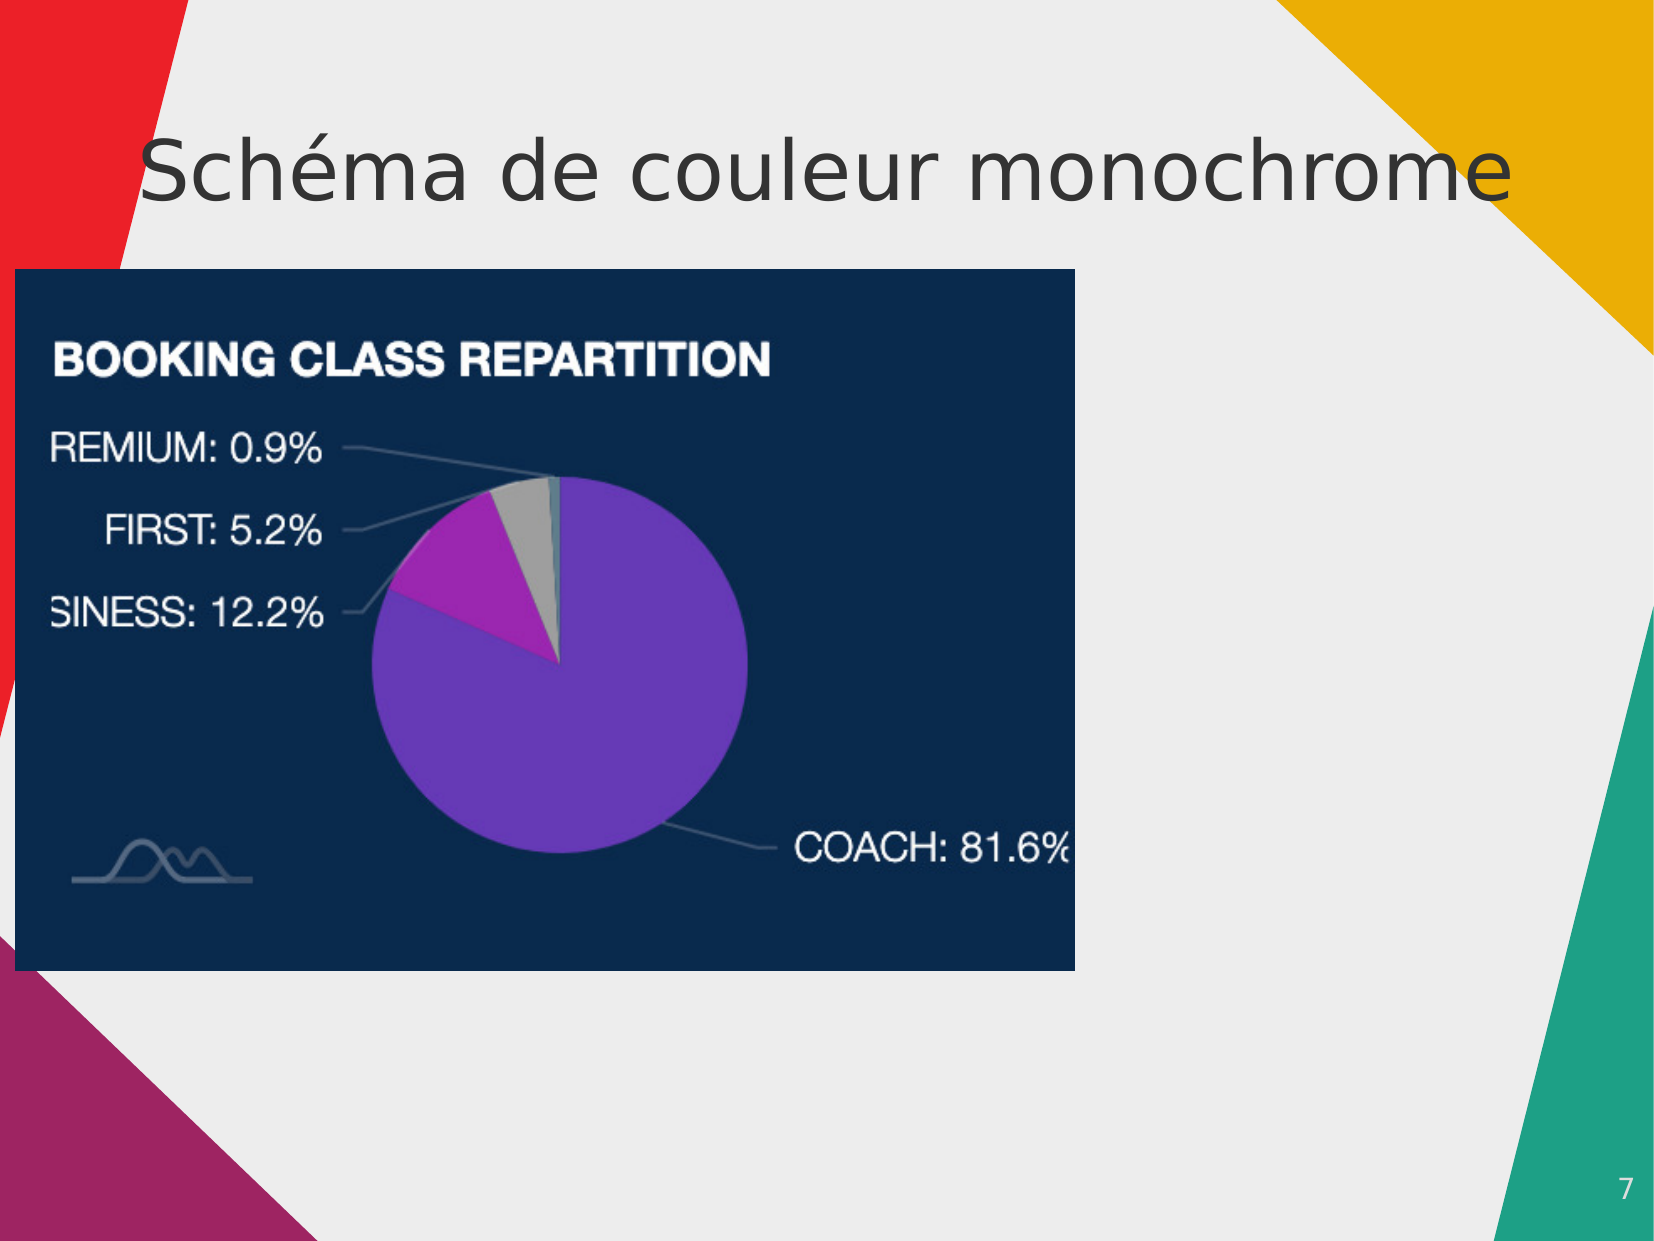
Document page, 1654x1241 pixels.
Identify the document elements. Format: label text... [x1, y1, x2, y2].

title Schéma de couleur monochrome [114, 73, 1539, 271]
picture [15, 269, 1075, 971]
